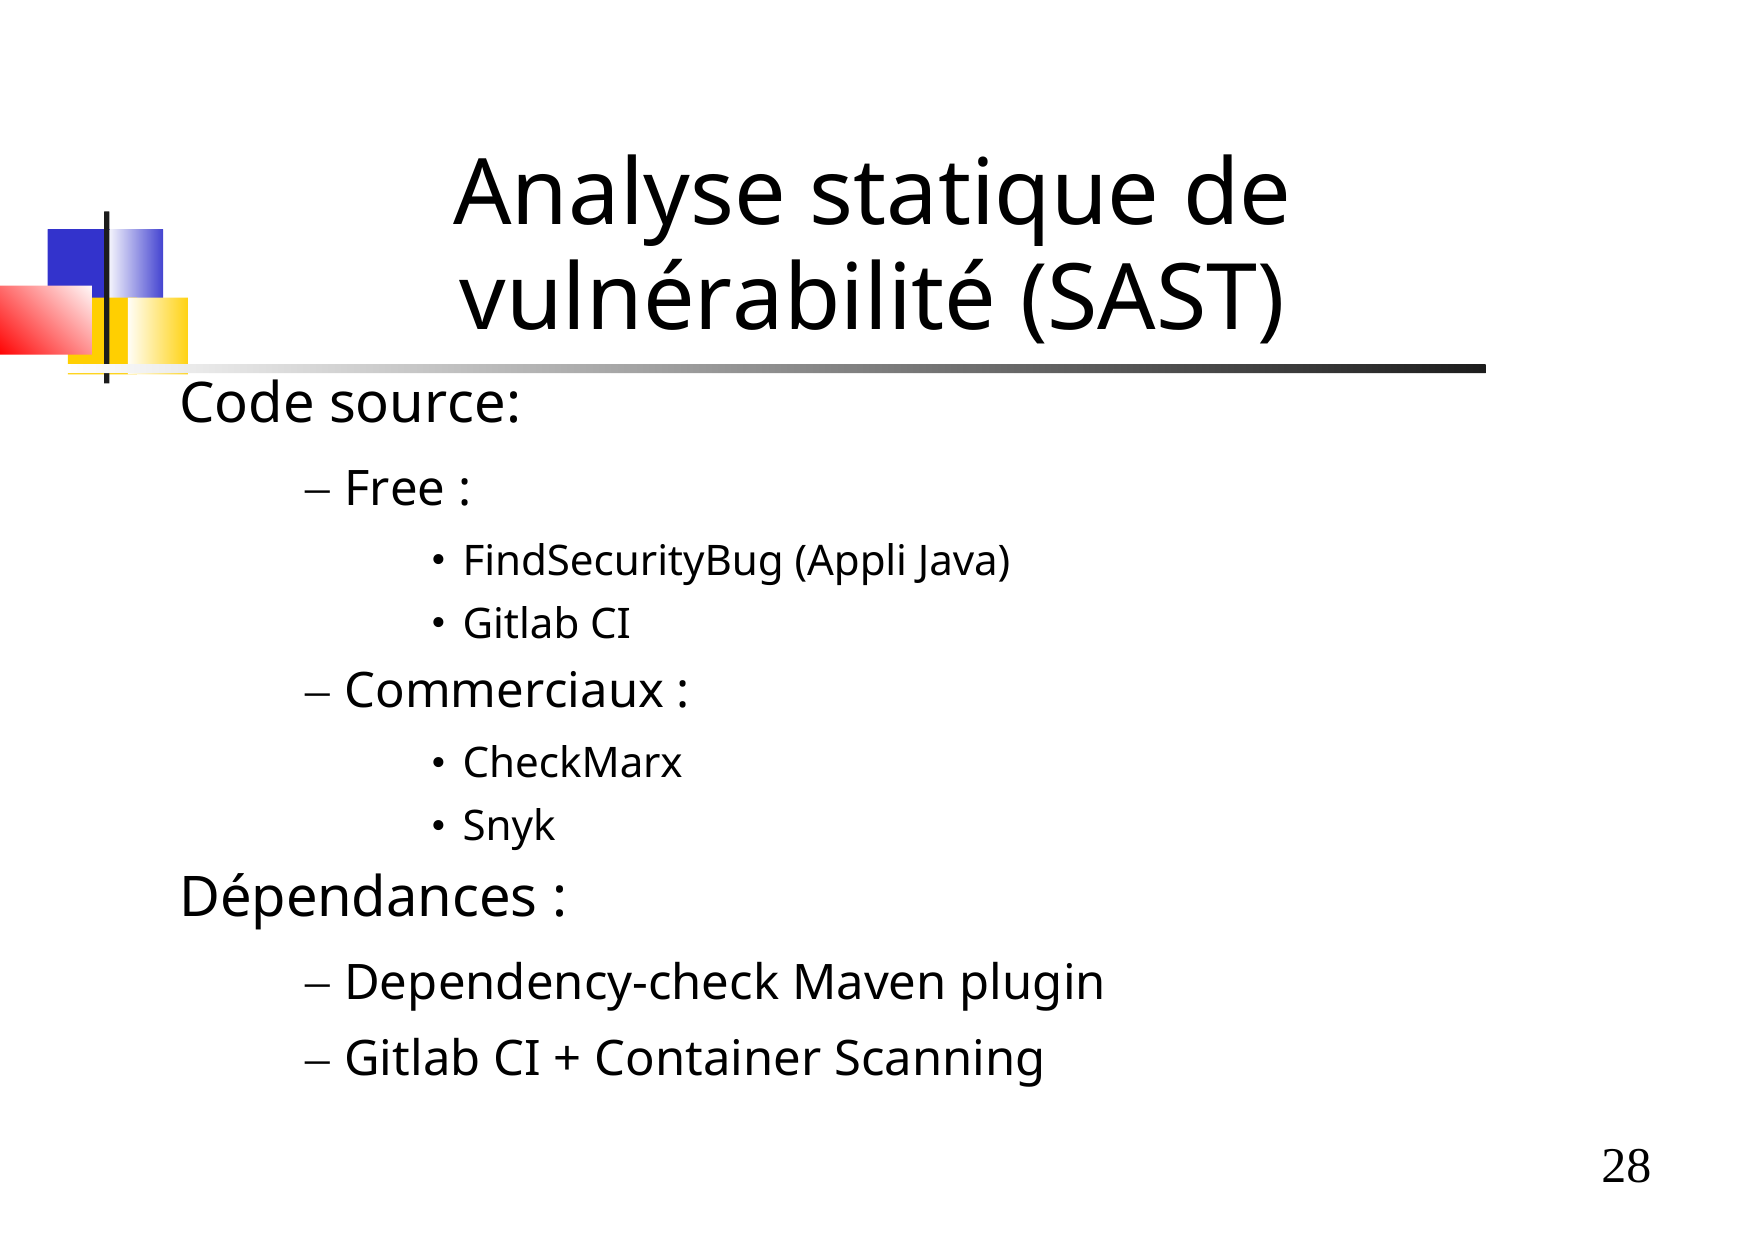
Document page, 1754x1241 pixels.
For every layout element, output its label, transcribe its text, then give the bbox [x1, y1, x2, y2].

list Code source: Free : FindSecurityBug (Appli Java) Gitlab CI Commerciaux : CheckMarx Snyk Dépendances : Dependency-check Maven plugin Gitlab CI + Container Scanning [179, 371, 1567, 1091]
title Analyse statique de vulnérabilité (SAST) [179, 139, 1567, 351]
